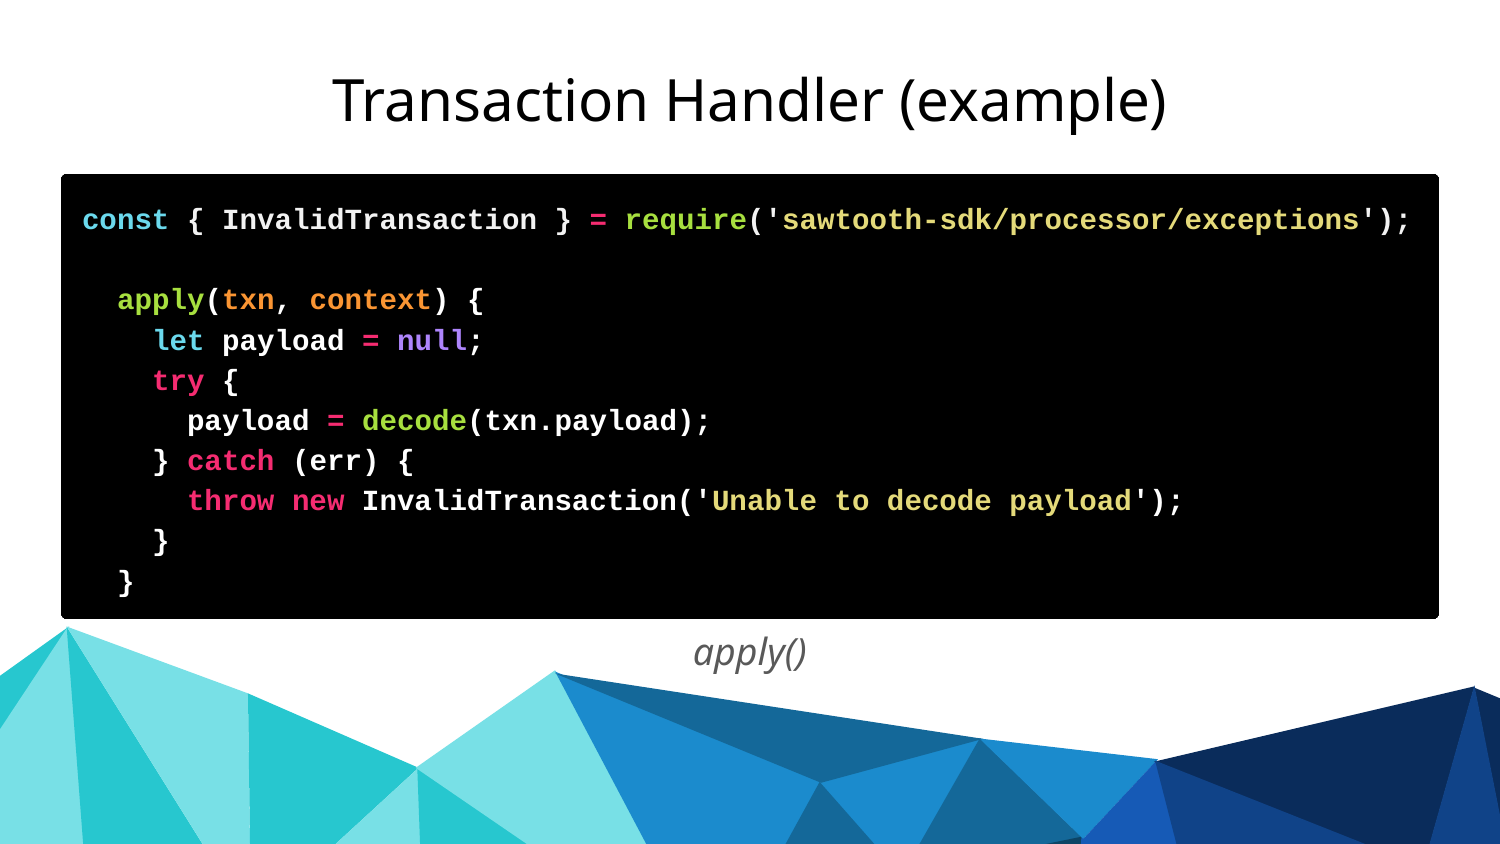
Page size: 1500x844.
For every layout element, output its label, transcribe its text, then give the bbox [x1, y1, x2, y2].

list apply() [342, 613, 1158, 692]
text_box const { InvalidTransaction } = require('sawtooth-sdk/processor/exceptions'); apply(txn, context) { let payload = null; try { payload = decode(txn.payload); } catch (err) { throw new InvalidTransaction('Unable to decode payload'); } } [67, 180, 1433, 613]
title Transaction Handler (example) [51, 47, 1449, 142]
text_box [0, 626, 1500, 844]
